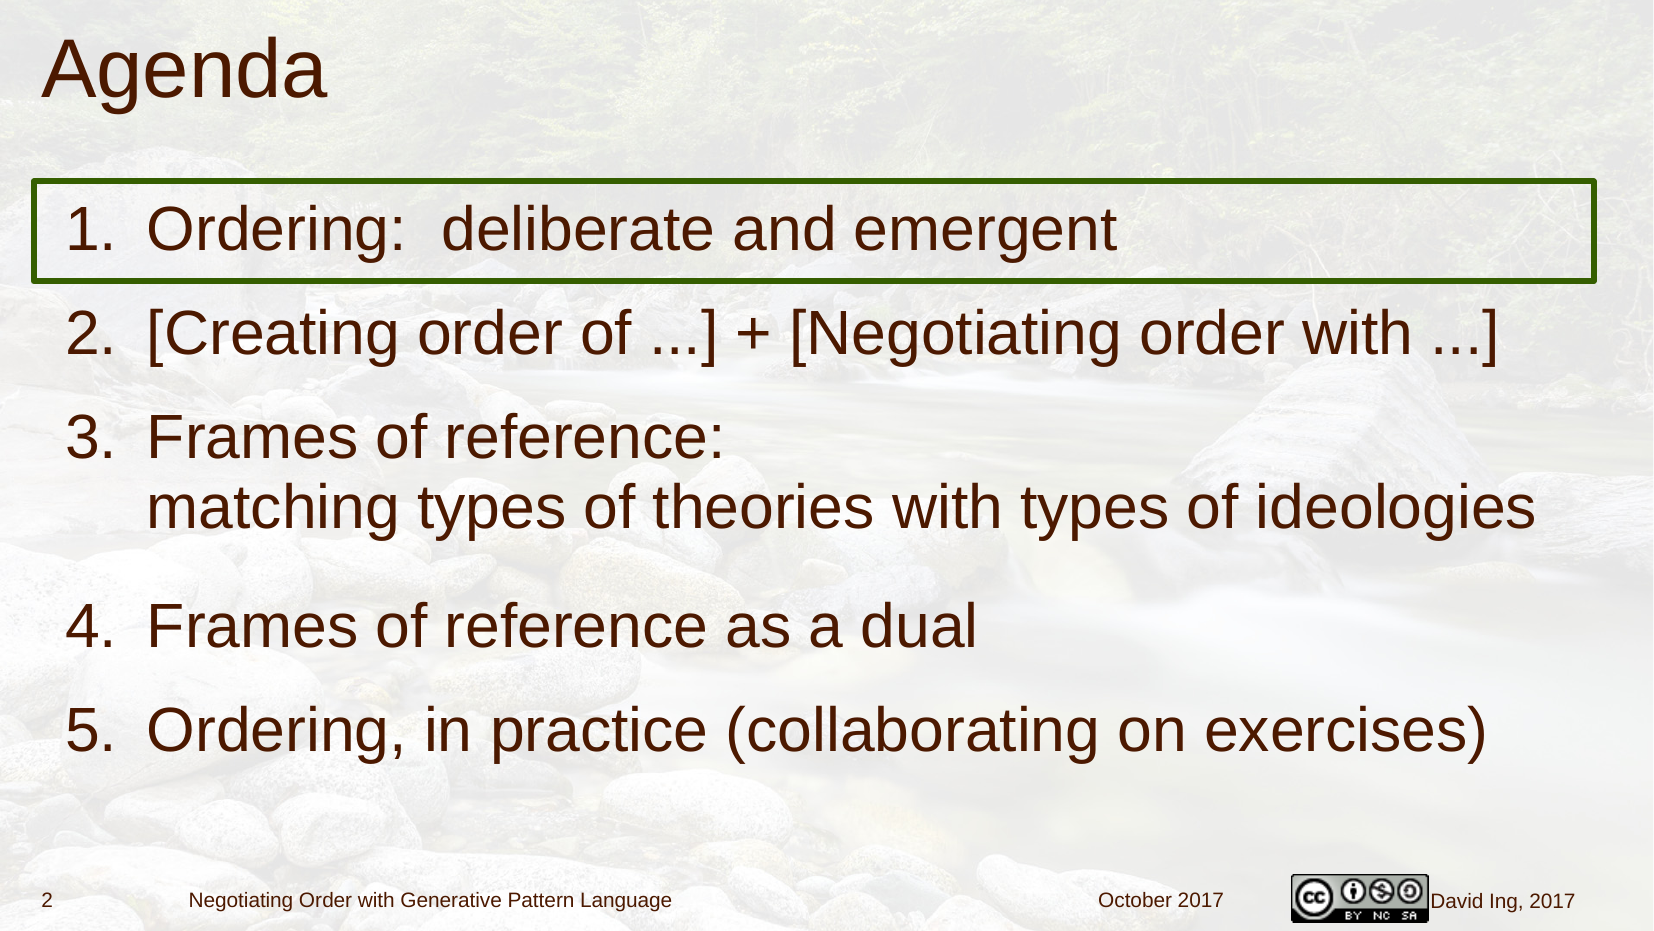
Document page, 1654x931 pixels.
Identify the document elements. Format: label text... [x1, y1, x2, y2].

table_header 1. [37, 186, 132, 278]
table_header Ordering: deliberate and emergent [132, 284, 1590, 290]
table_cell 3. [31, 394, 132, 583]
table_header 1. [31, 284, 132, 290]
table_cell [455, 791, 571, 900]
table_cell [31, 791, 132, 900]
table_cell 2. [31, 290, 132, 394]
table_cell [344, 791, 455, 900]
table_cell [Creating order of ...] + [Negotiating order with ...] [132, 290, 1590, 394]
table_cell Frames of reference as a dual [132, 583, 1590, 687]
table_cell Ordering, in practice (collaborating on exercises) [132, 687, 1590, 791]
table_header Ordering: deliberate and emergent [132, 186, 1590, 278]
title Agenda [41, 30, 1613, 126]
table_cell Frames of reference: matching types of theories with types of ideologies [132, 394, 1590, 583]
table_cell [233, 791, 344, 900]
table_cell [571, 791, 1590, 900]
table_cell 4. [31, 583, 132, 687]
picture [0, 0, 1654, 931]
table_cell 5. [31, 687, 132, 791]
table_cell [132, 791, 233, 900]
